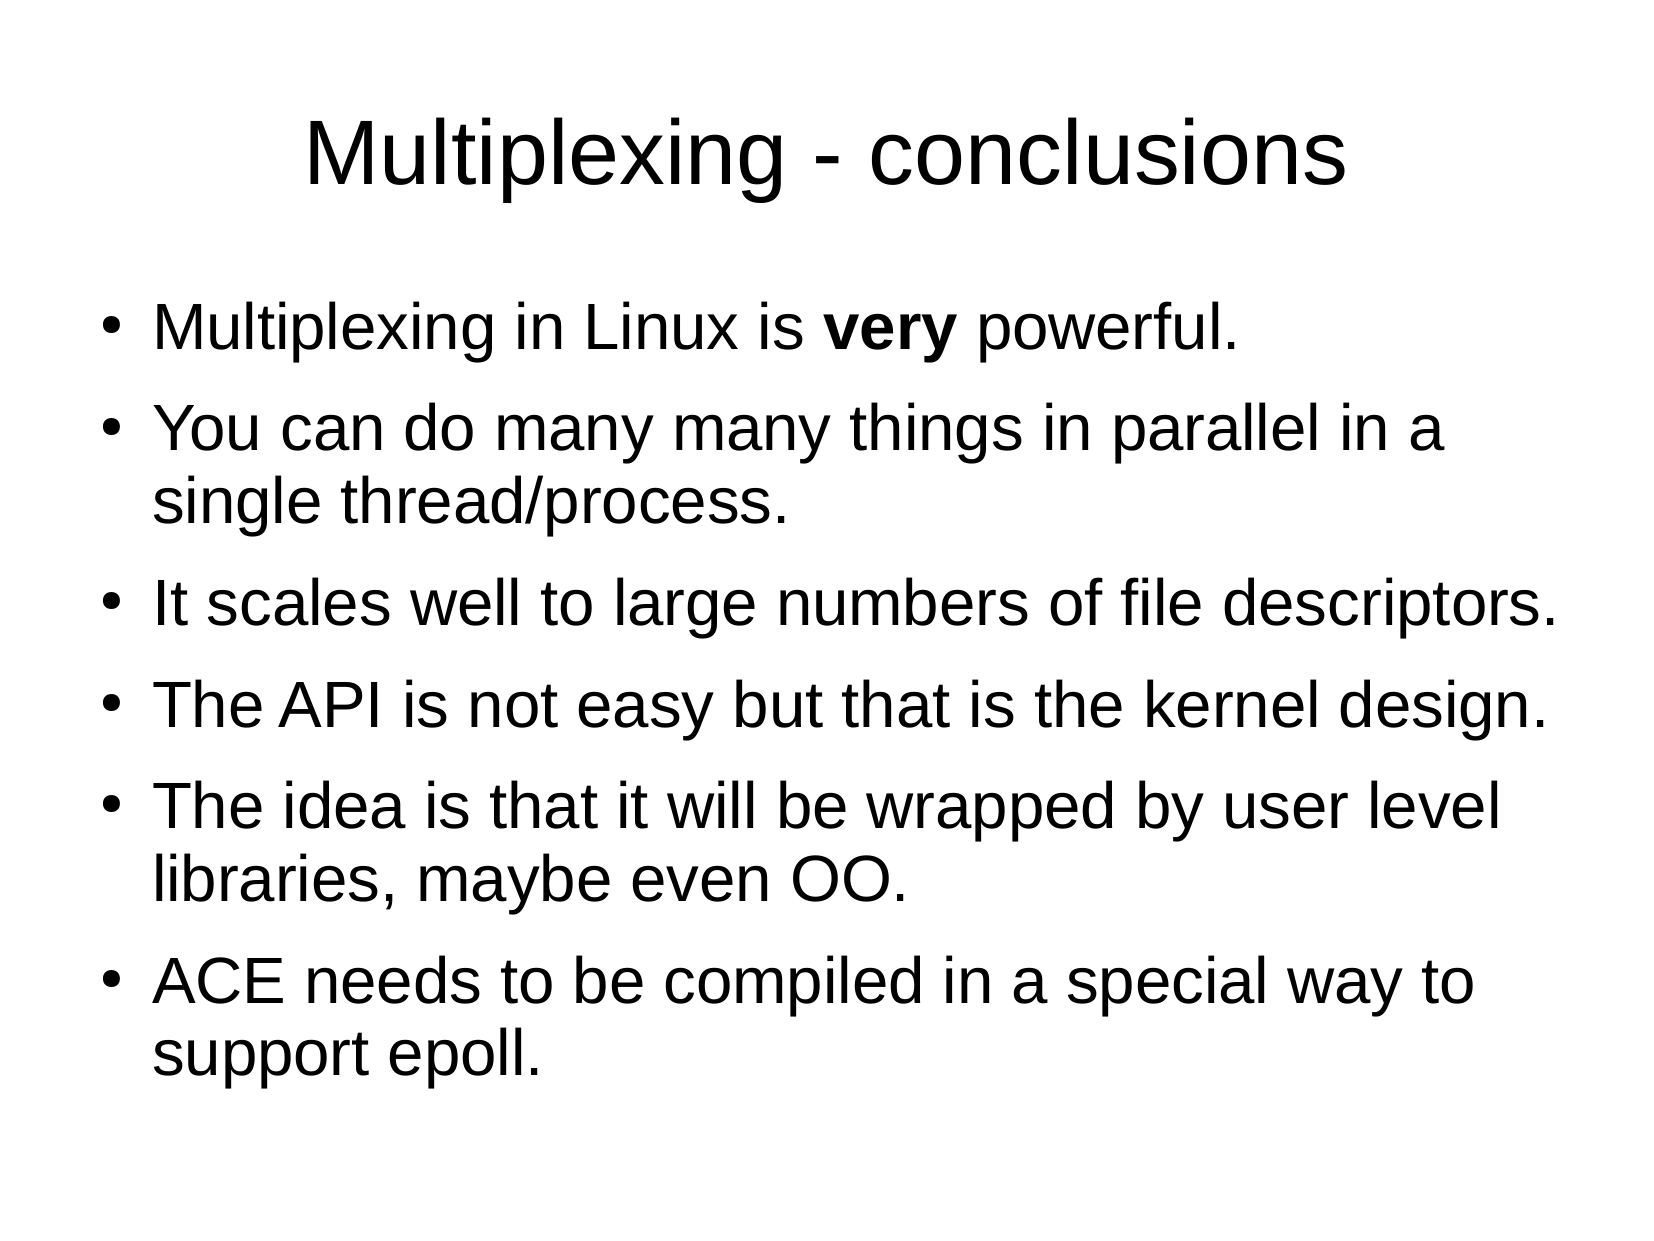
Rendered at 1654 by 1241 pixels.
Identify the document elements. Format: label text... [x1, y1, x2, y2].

title Multiplexing - conclusions [82, 49, 1571, 257]
list Multiplexing in Linux is very powerful. You can do many many things in parallel in a single thread/process. It scales well to large numbers of file descriptors. The API is not easy but that is the kernel design. The idea is that it will be wrapped by user level libraries, maybe even OO. ACE needs to be compiled in a special way to support epoll. [82, 290, 1571, 1109]
